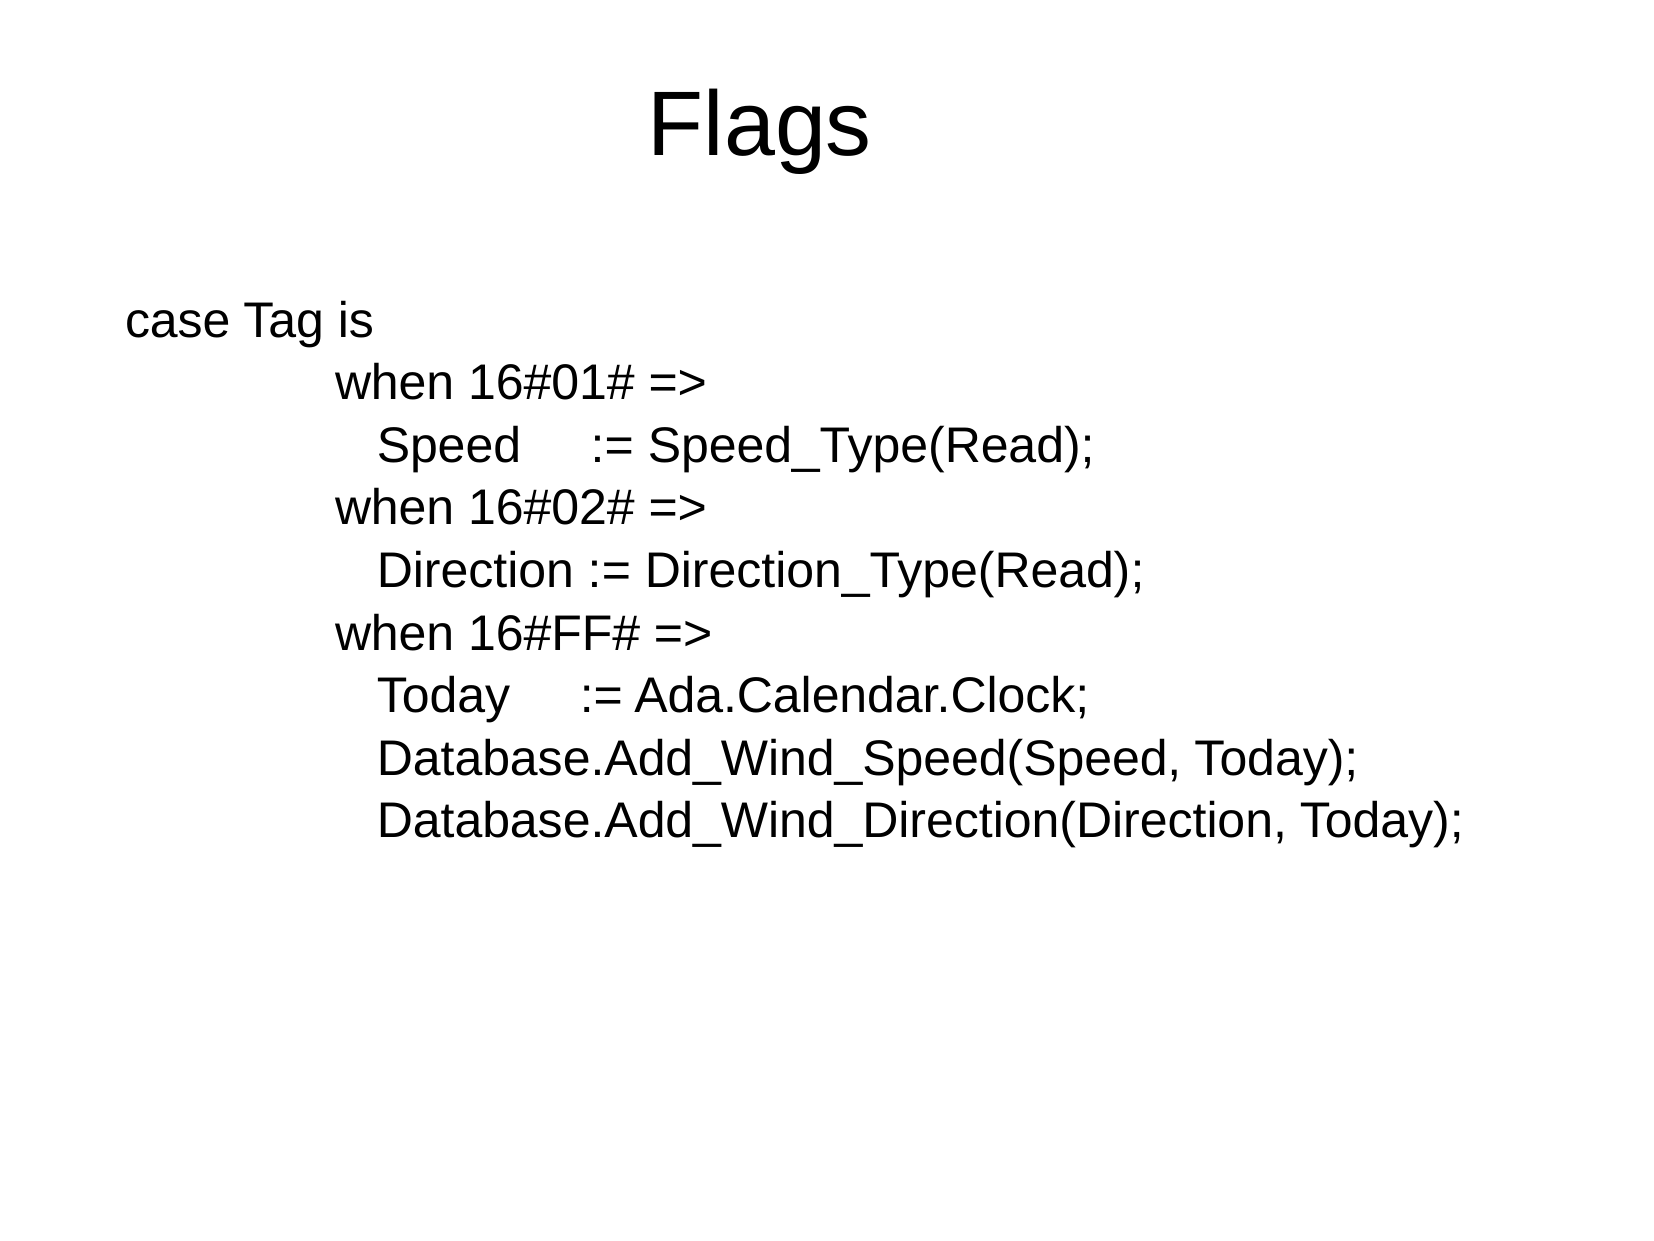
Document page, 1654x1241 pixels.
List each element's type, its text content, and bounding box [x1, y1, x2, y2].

title Flags [35, 41, 1485, 207]
list case Tag is when 16#01# => Speed := Speed_Type(Read); when 16#02# => Direction := Direction_Type(Read); when 16#FF# => Today := Ada.Calendar.Clock; Database.Add_Wind_Speed(Speed, Today); Database.Add_Wind_Direction(Direction, Today); [110, 289, 1544, 1089]
